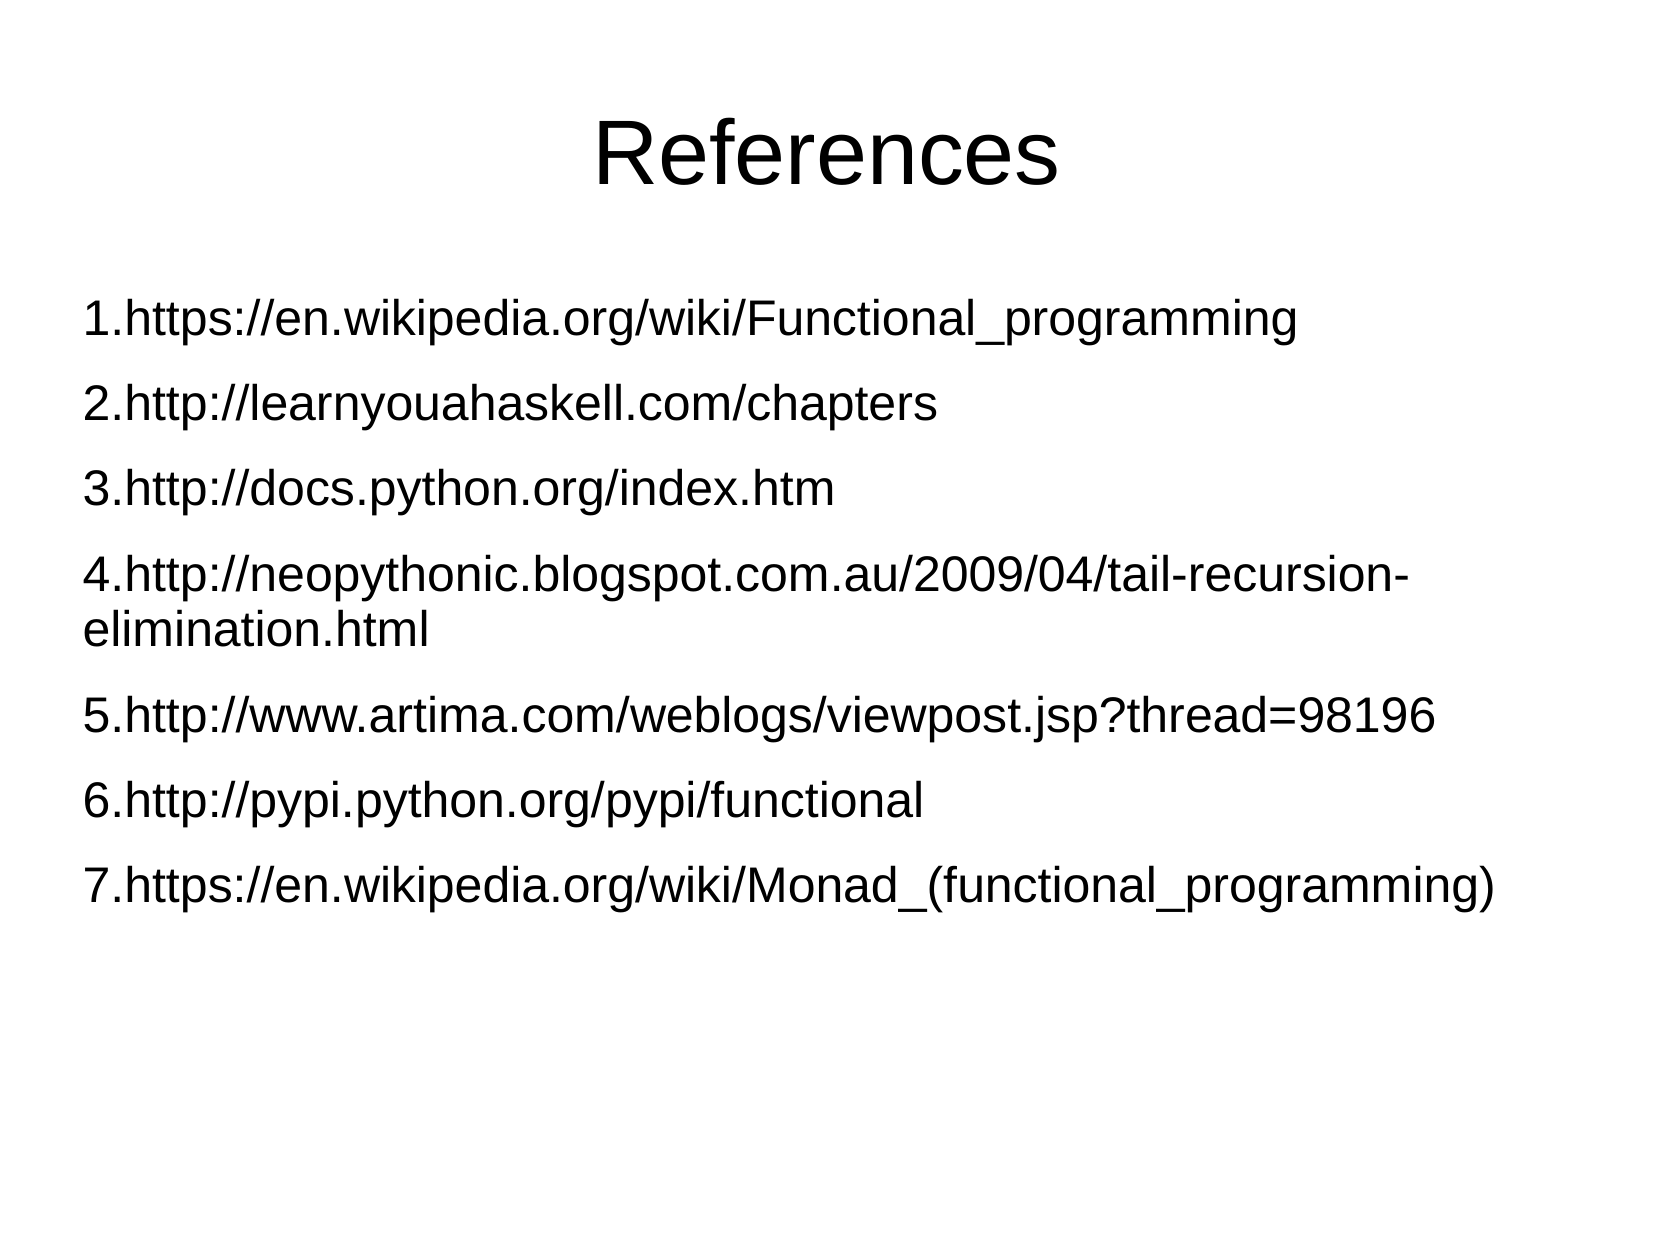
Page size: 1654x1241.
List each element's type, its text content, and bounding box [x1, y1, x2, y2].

list https://en.wikipedia.org/wiki/Functional_programming http://learnyouahaskell.com/chapters http://docs.python.org/index.htm http://neopythonic.blogspot.com.au/2009/04/tail-recursion-elimination.html http://www.artima.com/weblogs/viewpost.jsp?thread=98196 http://pypi.python.org/pypi/functional https://en.wikipedia.org/wiki/Monad_(functional_programming) [82, 290, 1571, 1109]
title References [82, 49, 1571, 257]
